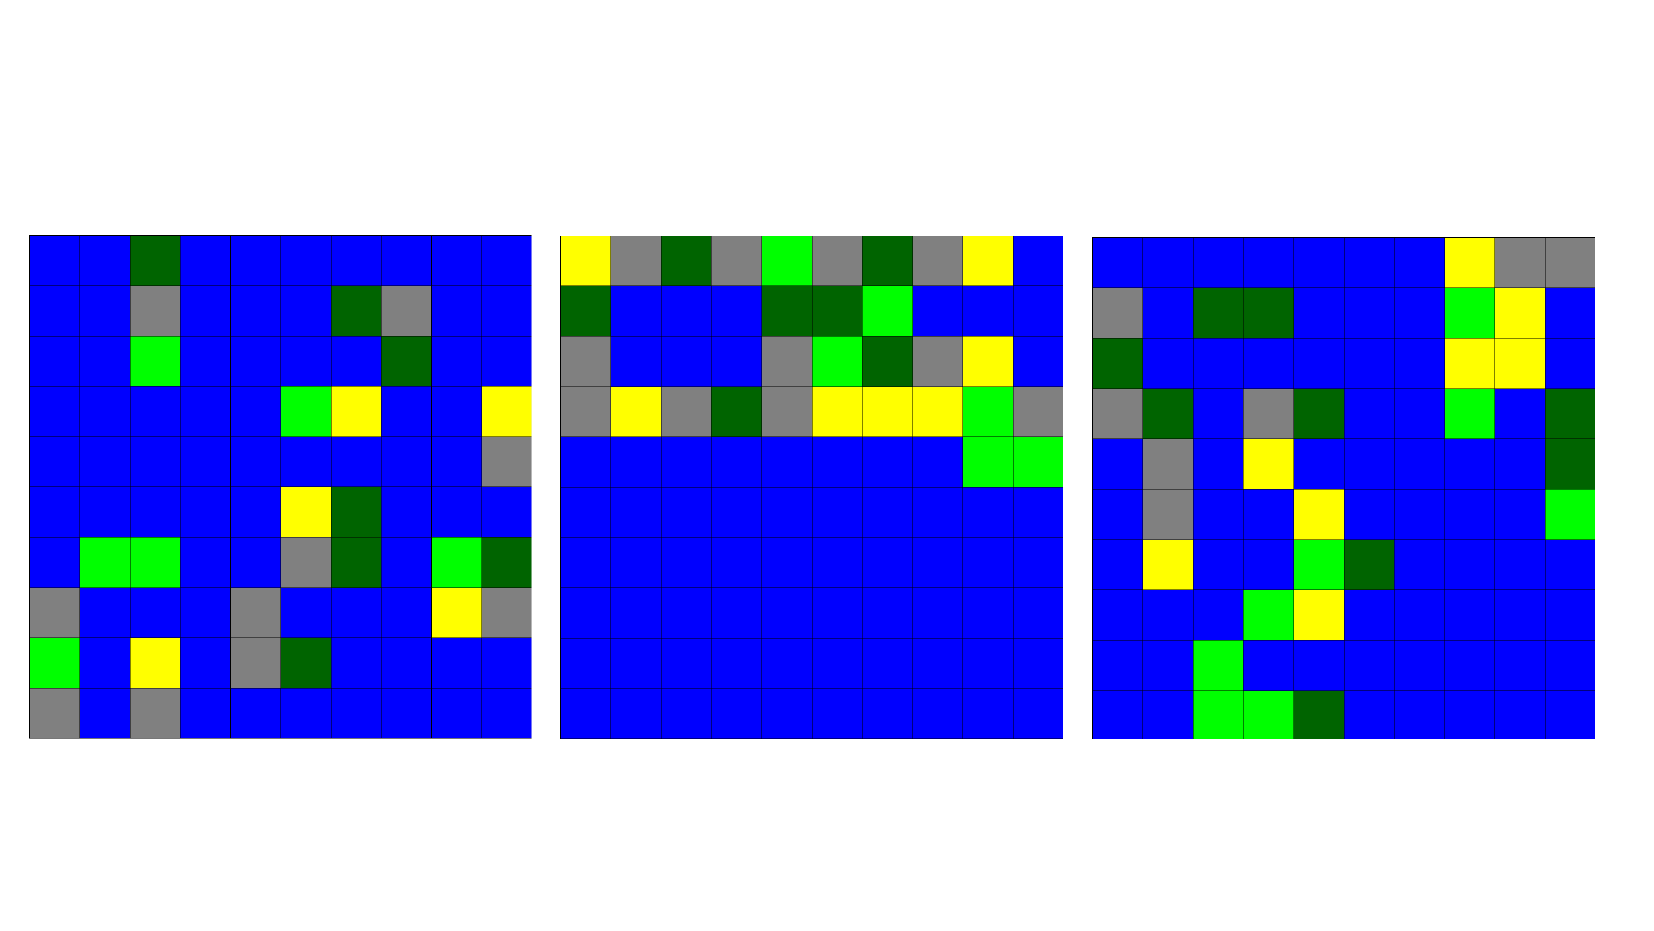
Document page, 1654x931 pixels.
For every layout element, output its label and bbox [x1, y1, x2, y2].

picture [29, 235, 532, 739]
picture [1092, 237, 1595, 739]
picture [560, 236, 1063, 739]
